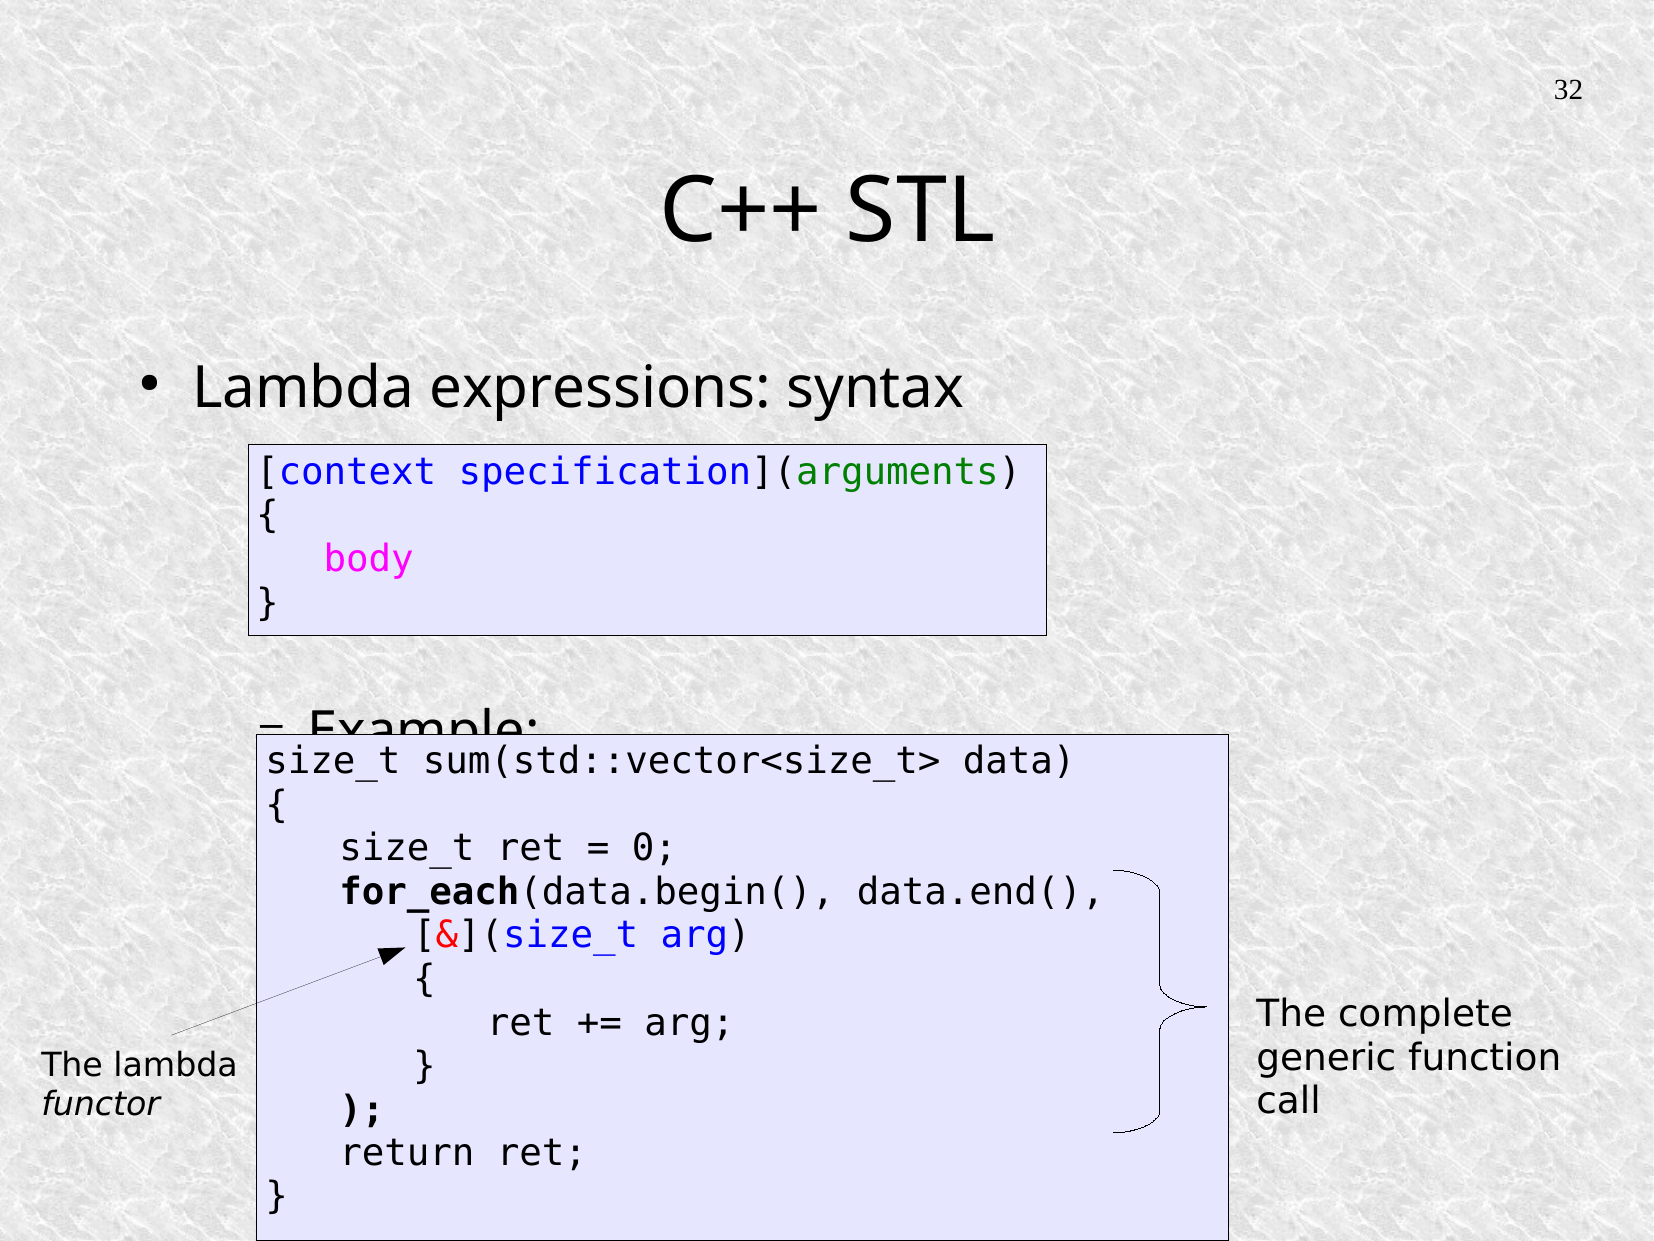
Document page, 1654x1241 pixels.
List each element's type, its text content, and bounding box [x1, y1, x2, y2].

text_box [256, 734, 1229, 1241]
picture [0, 0, 1654, 1241]
text_box The complete generic function call [1256, 991, 1574, 1123]
title C++ STL [121, 102, 1534, 311]
text_box size_t sum(std::vector<size_t> data) { size_t ret = 0; for_each(data.begin(), data.end(), [&](size_t arg) { ret += arg; } ); return ret; } [265, 739, 1217, 1237]
list Lambda expressions: syntax Example: [121, 344, 1534, 1127]
text_box The lambda functor [41, 1046, 239, 1124]
text_box [context specification](arguments) { body } [256, 449, 1053, 631]
